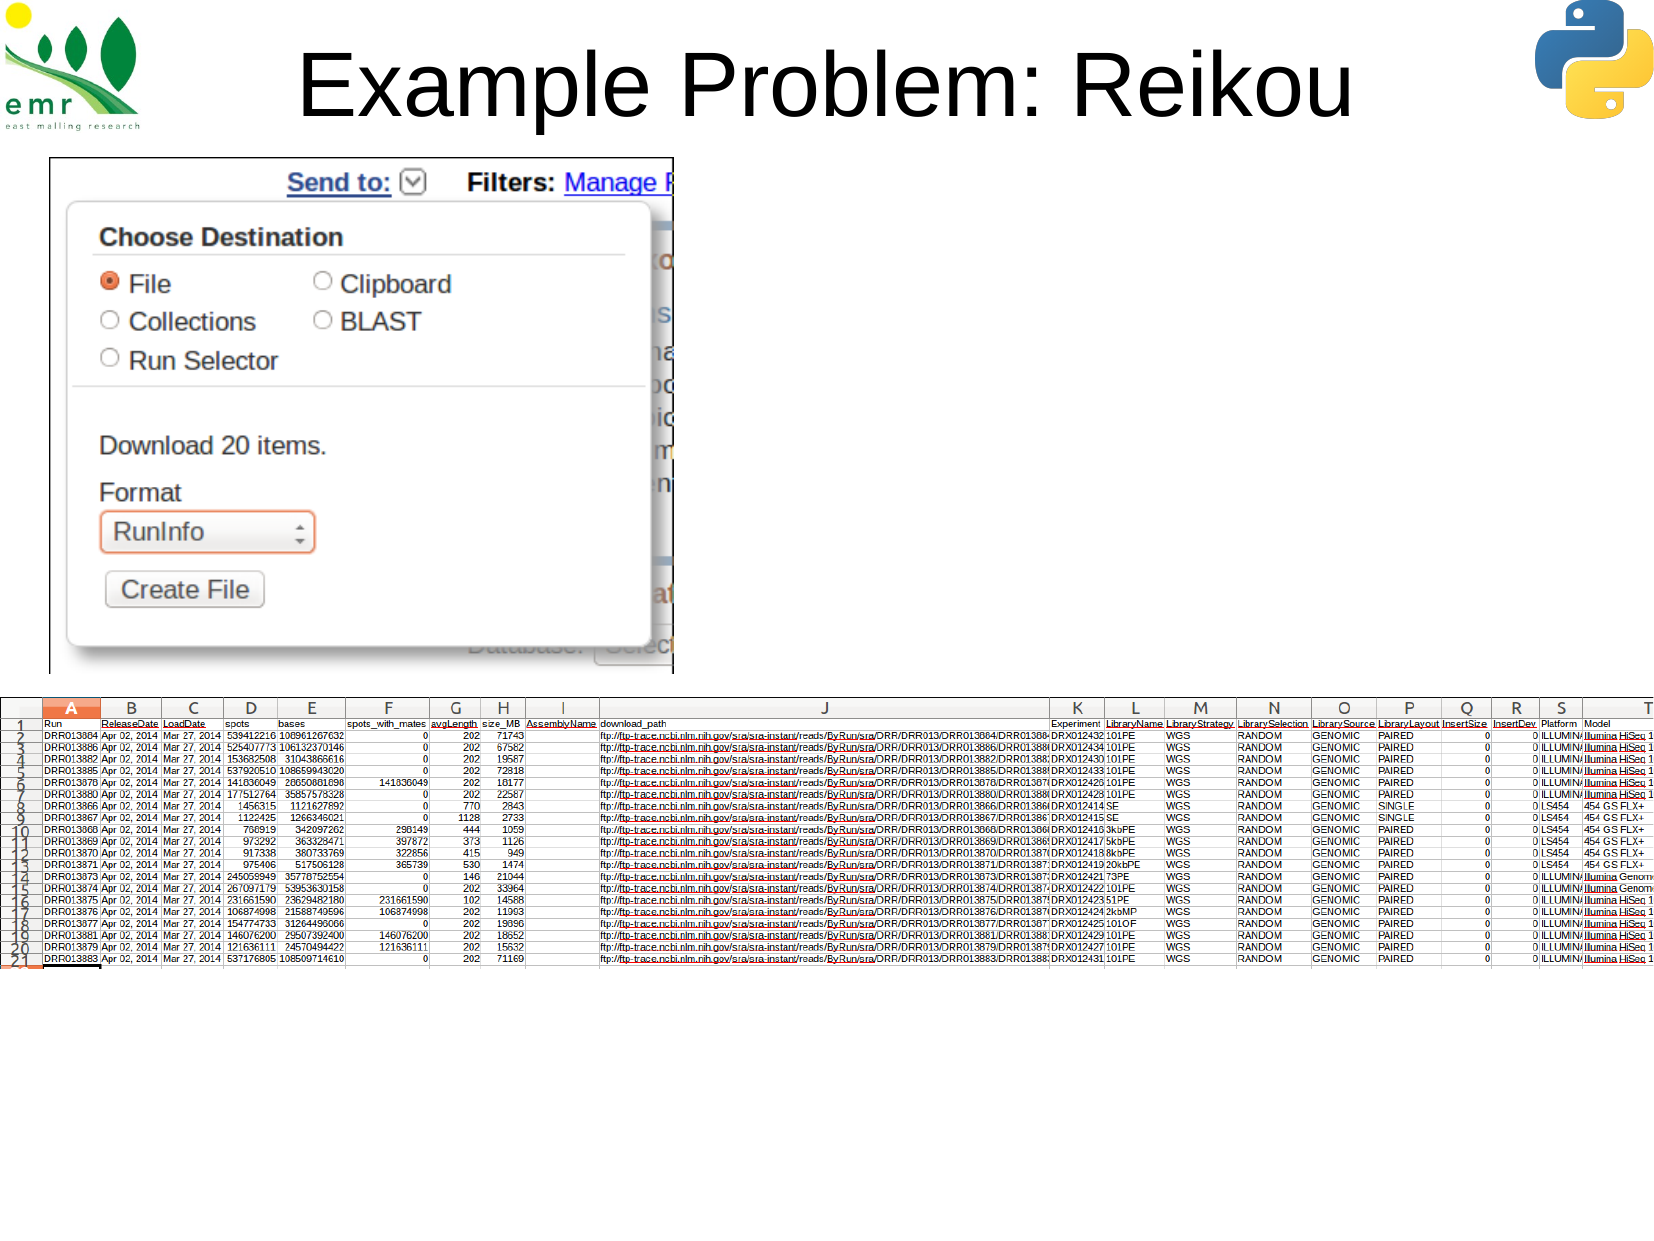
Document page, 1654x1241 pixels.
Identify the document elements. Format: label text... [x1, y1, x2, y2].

title Example Problem: Reikou [82, 15, 1571, 154]
picture [1535, 0, 1654, 119]
picture [0, 697, 1654, 969]
picture [0, 0, 142, 133]
picture [49, 157, 674, 674]
